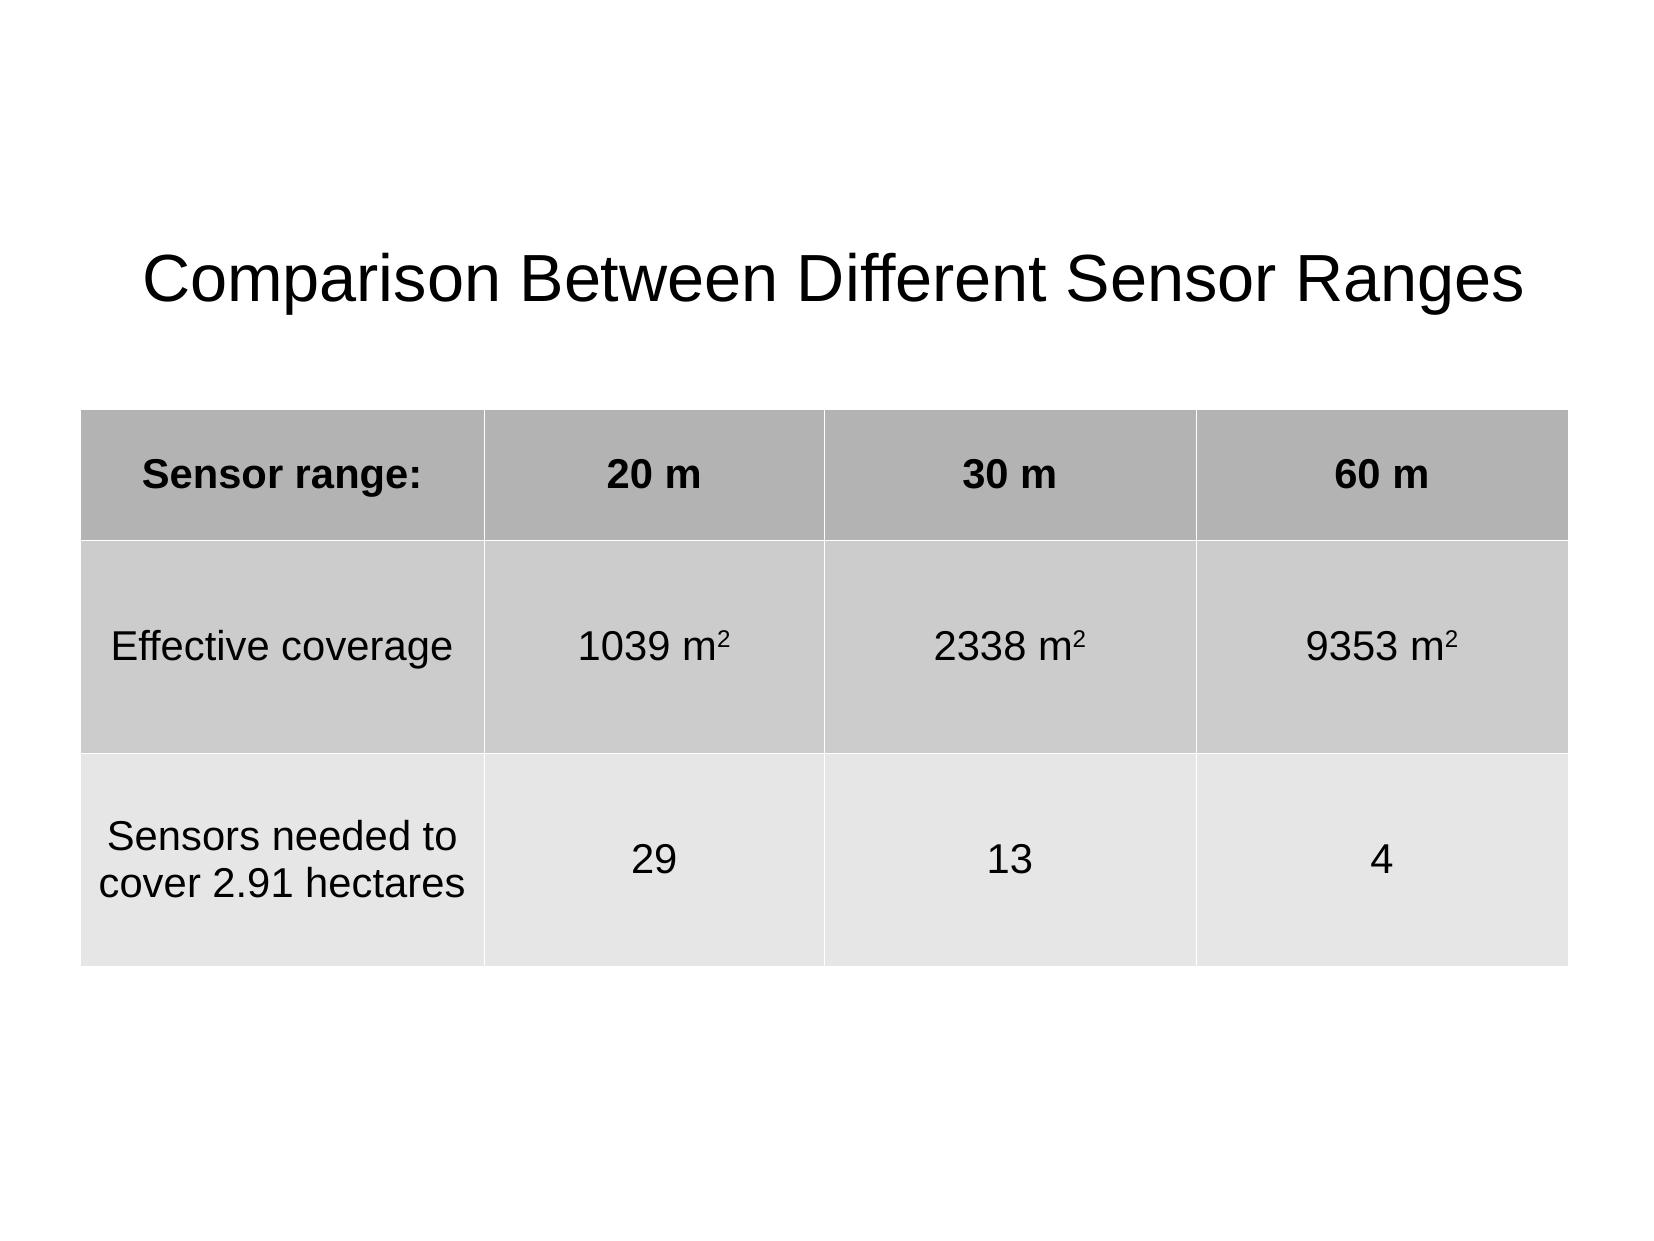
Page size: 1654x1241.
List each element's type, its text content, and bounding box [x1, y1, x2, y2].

table_header 20 m [485, 410, 824, 540]
table_cell 1039 m2 [485, 541, 824, 753]
table_cell 9353 m2 [1197, 541, 1568, 753]
table_cell 4 [1197, 754, 1568, 966]
title Comparison Between Different Sensor Ranges [90, 235, 1579, 322]
table_header 60 m [1197, 410, 1568, 540]
table_cell Effective coverage [81, 541, 484, 753]
table_cell 29 [485, 754, 824, 966]
table_header Sensor range: [81, 410, 484, 540]
table_header 30 m [825, 410, 1196, 540]
table_cell Sensors needed to cover 2.91 hectares [81, 754, 484, 966]
table_cell 13 [825, 754, 1196, 966]
table_cell 2338 m2 [825, 541, 1196, 753]
